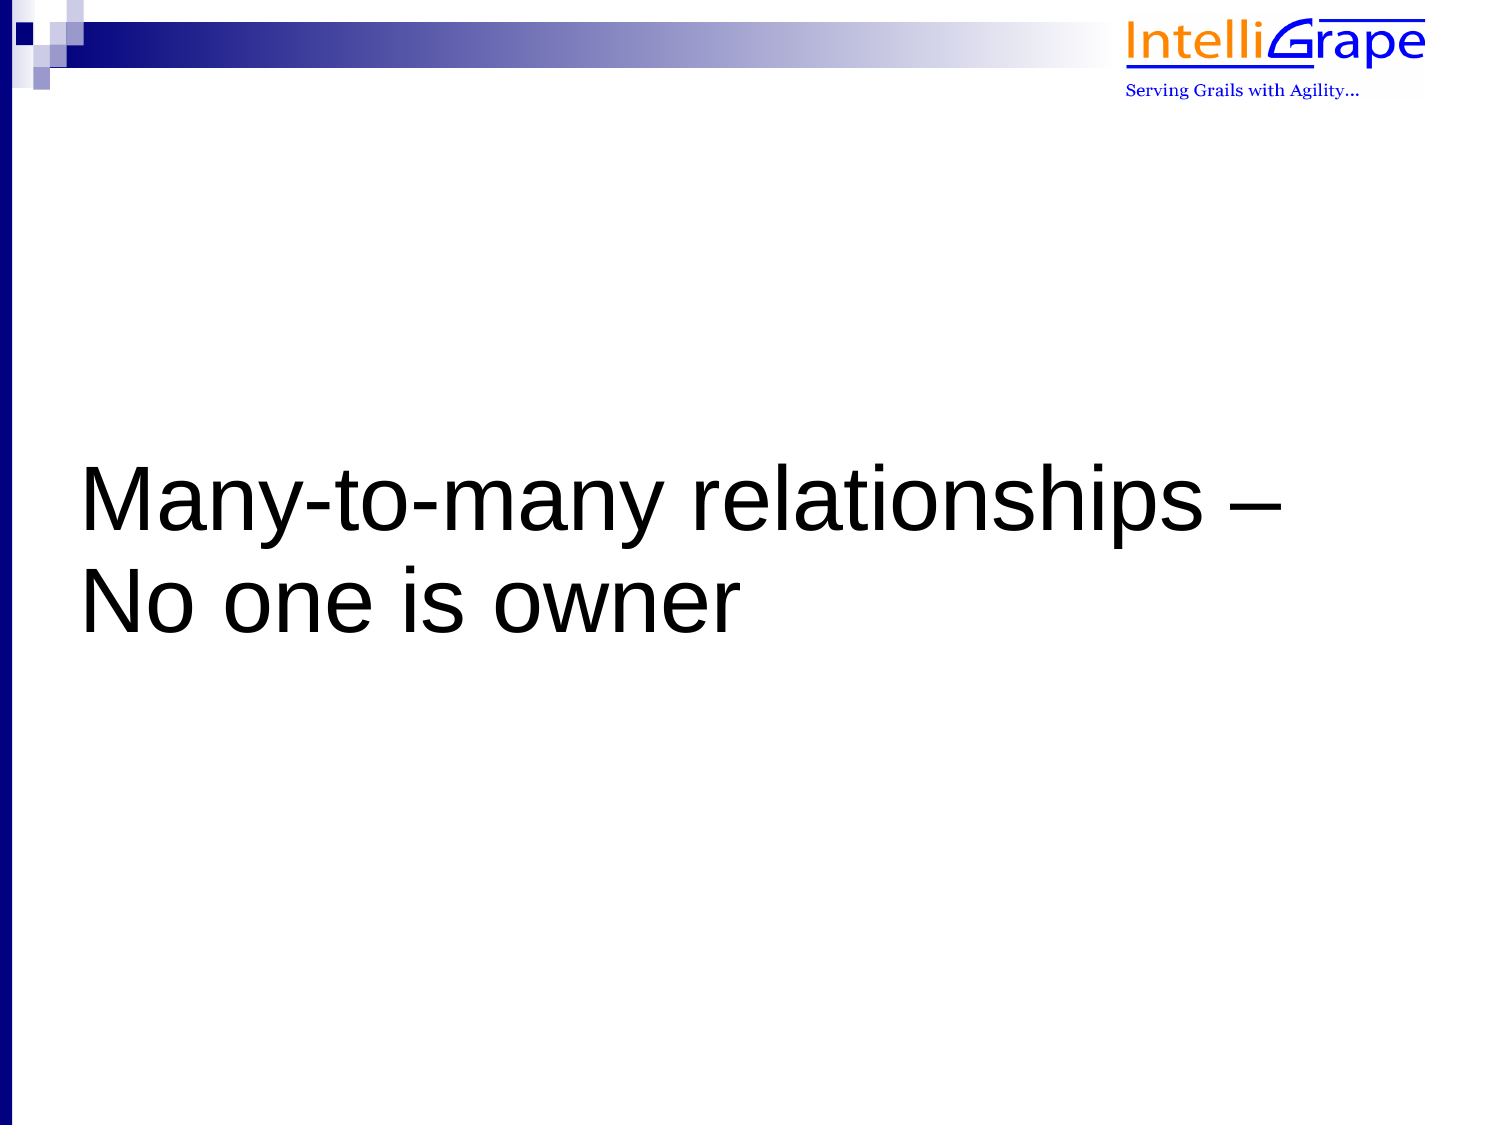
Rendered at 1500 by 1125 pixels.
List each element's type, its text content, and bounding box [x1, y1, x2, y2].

title Many-to-many relationships – No one is owner [65, 436, 1416, 663]
picture [1125, 12, 1425, 100]
